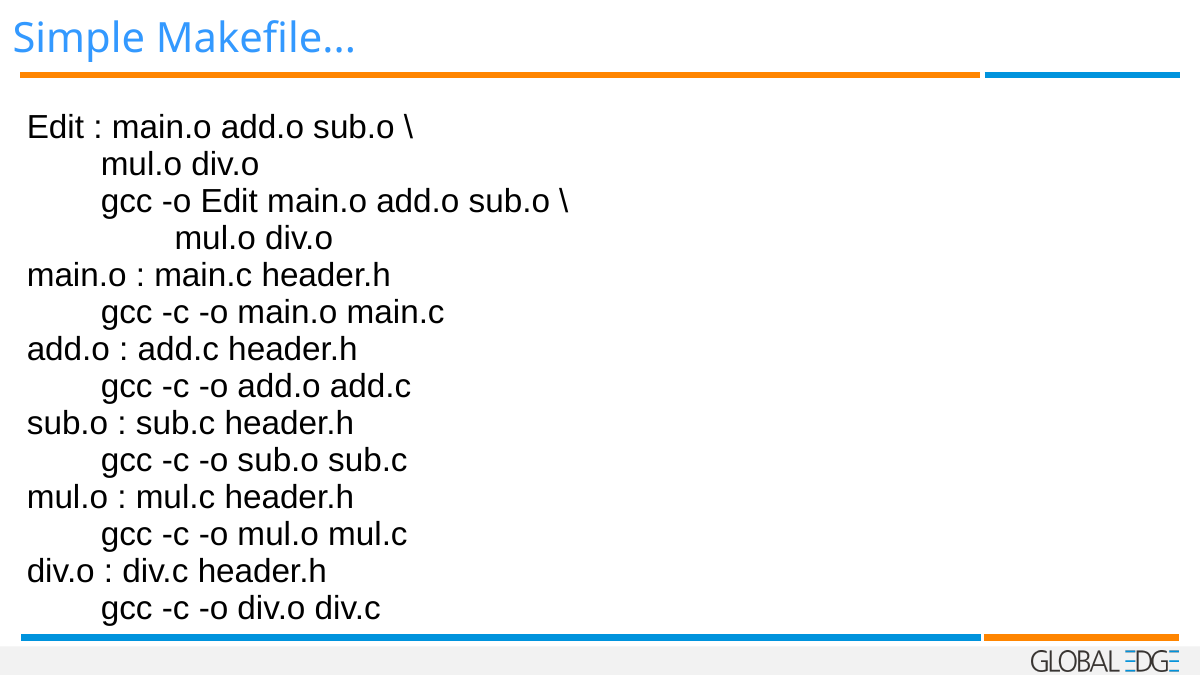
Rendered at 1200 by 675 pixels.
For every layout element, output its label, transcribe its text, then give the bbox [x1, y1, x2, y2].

title Simple Makefile... [12, 9, 1088, 63]
subtitle Edit : main.o add.o sub.o \ mul.o div.o gcc -o Edit main.o add.o sub.o \ mul.o div.o main.o : main.c header.h gcc -c -o main.o main.c add.o : add.c header.h gcc -c -o add.o add.c sub.o : sub.c header.h gcc -c -o sub.o sub.c mul.o : mul.c header.h gcc -c -o mul.o mul.c div.o : div.c header.h gcc -c -o div.o div.c [26, 82, 1128, 675]
picture [1128, 650, 1179, 672]
